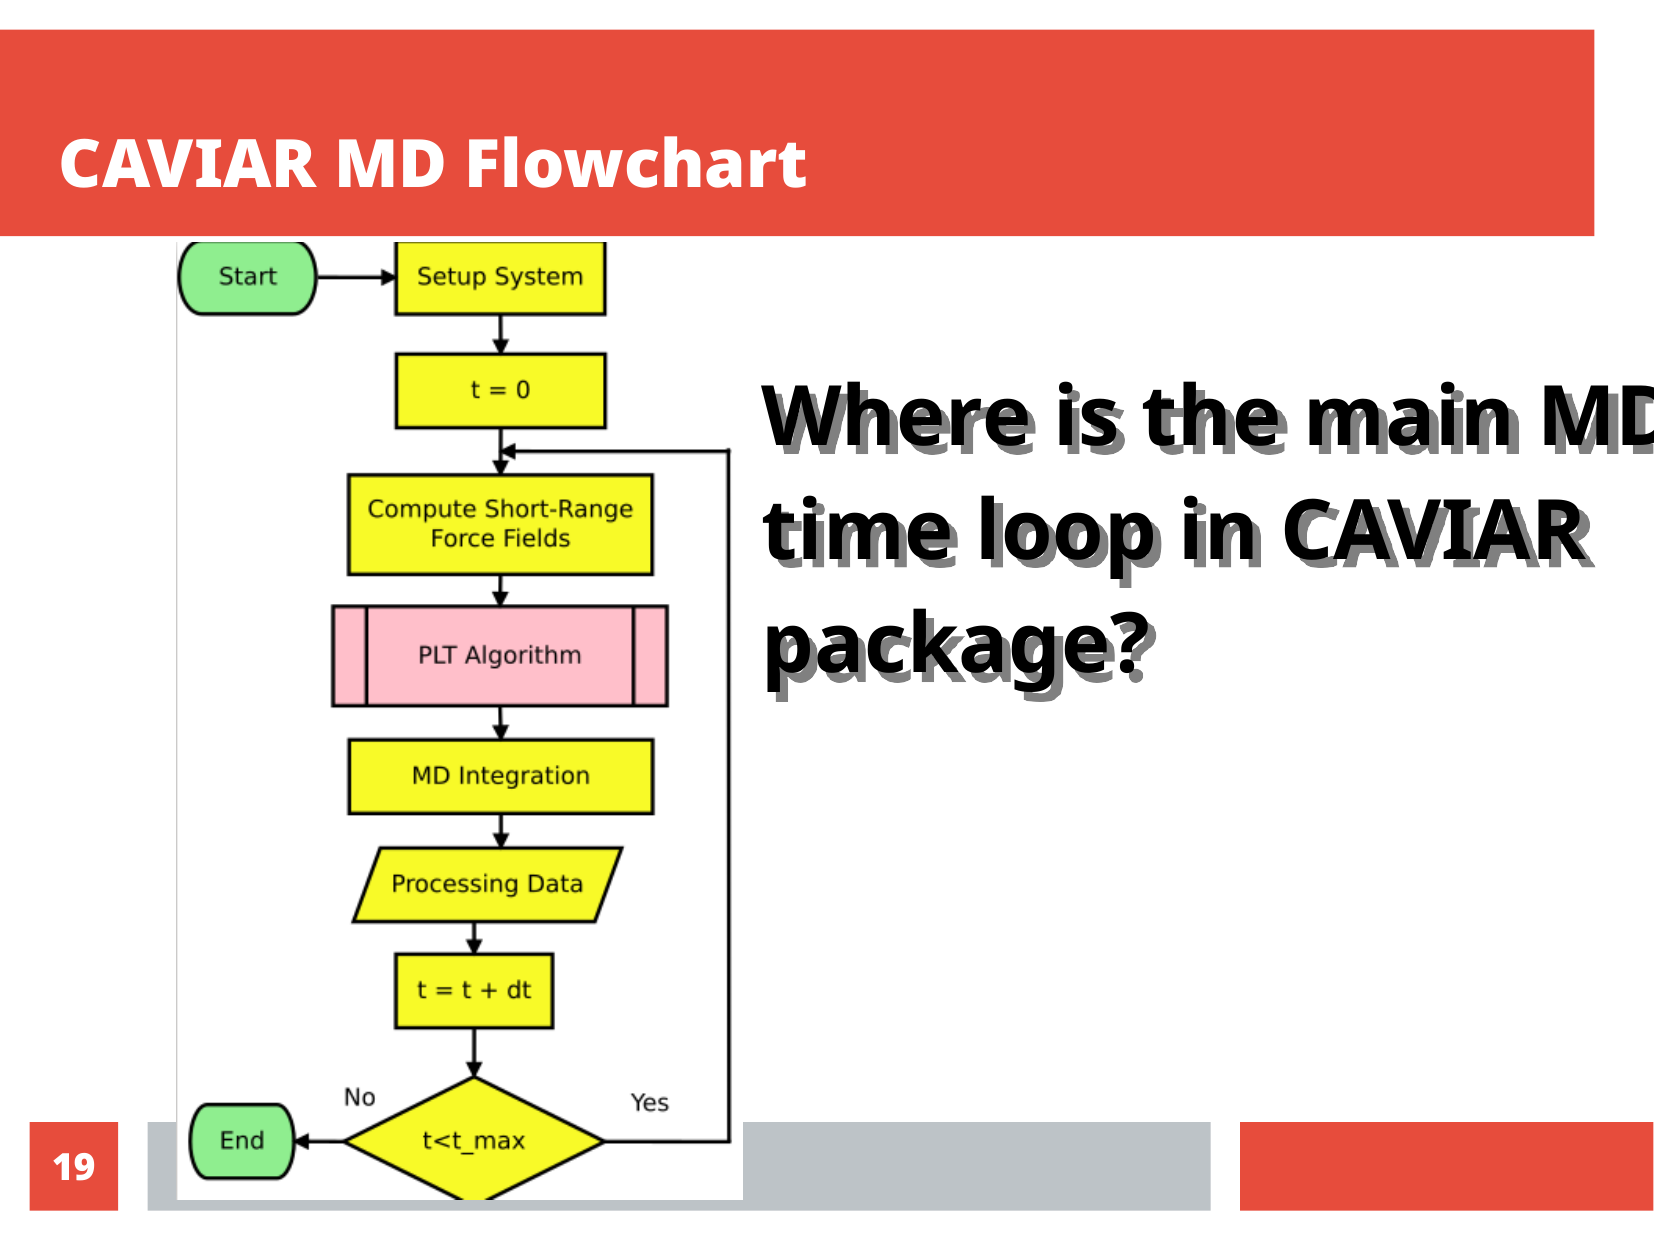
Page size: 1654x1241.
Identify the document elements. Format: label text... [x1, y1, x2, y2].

title CAVIAR MD Flowchart [59, 59, 1595, 207]
text_box Where is the main MD time loop in CAVIAR package? [746, 349, 1654, 656]
picture [176, 242, 743, 1201]
